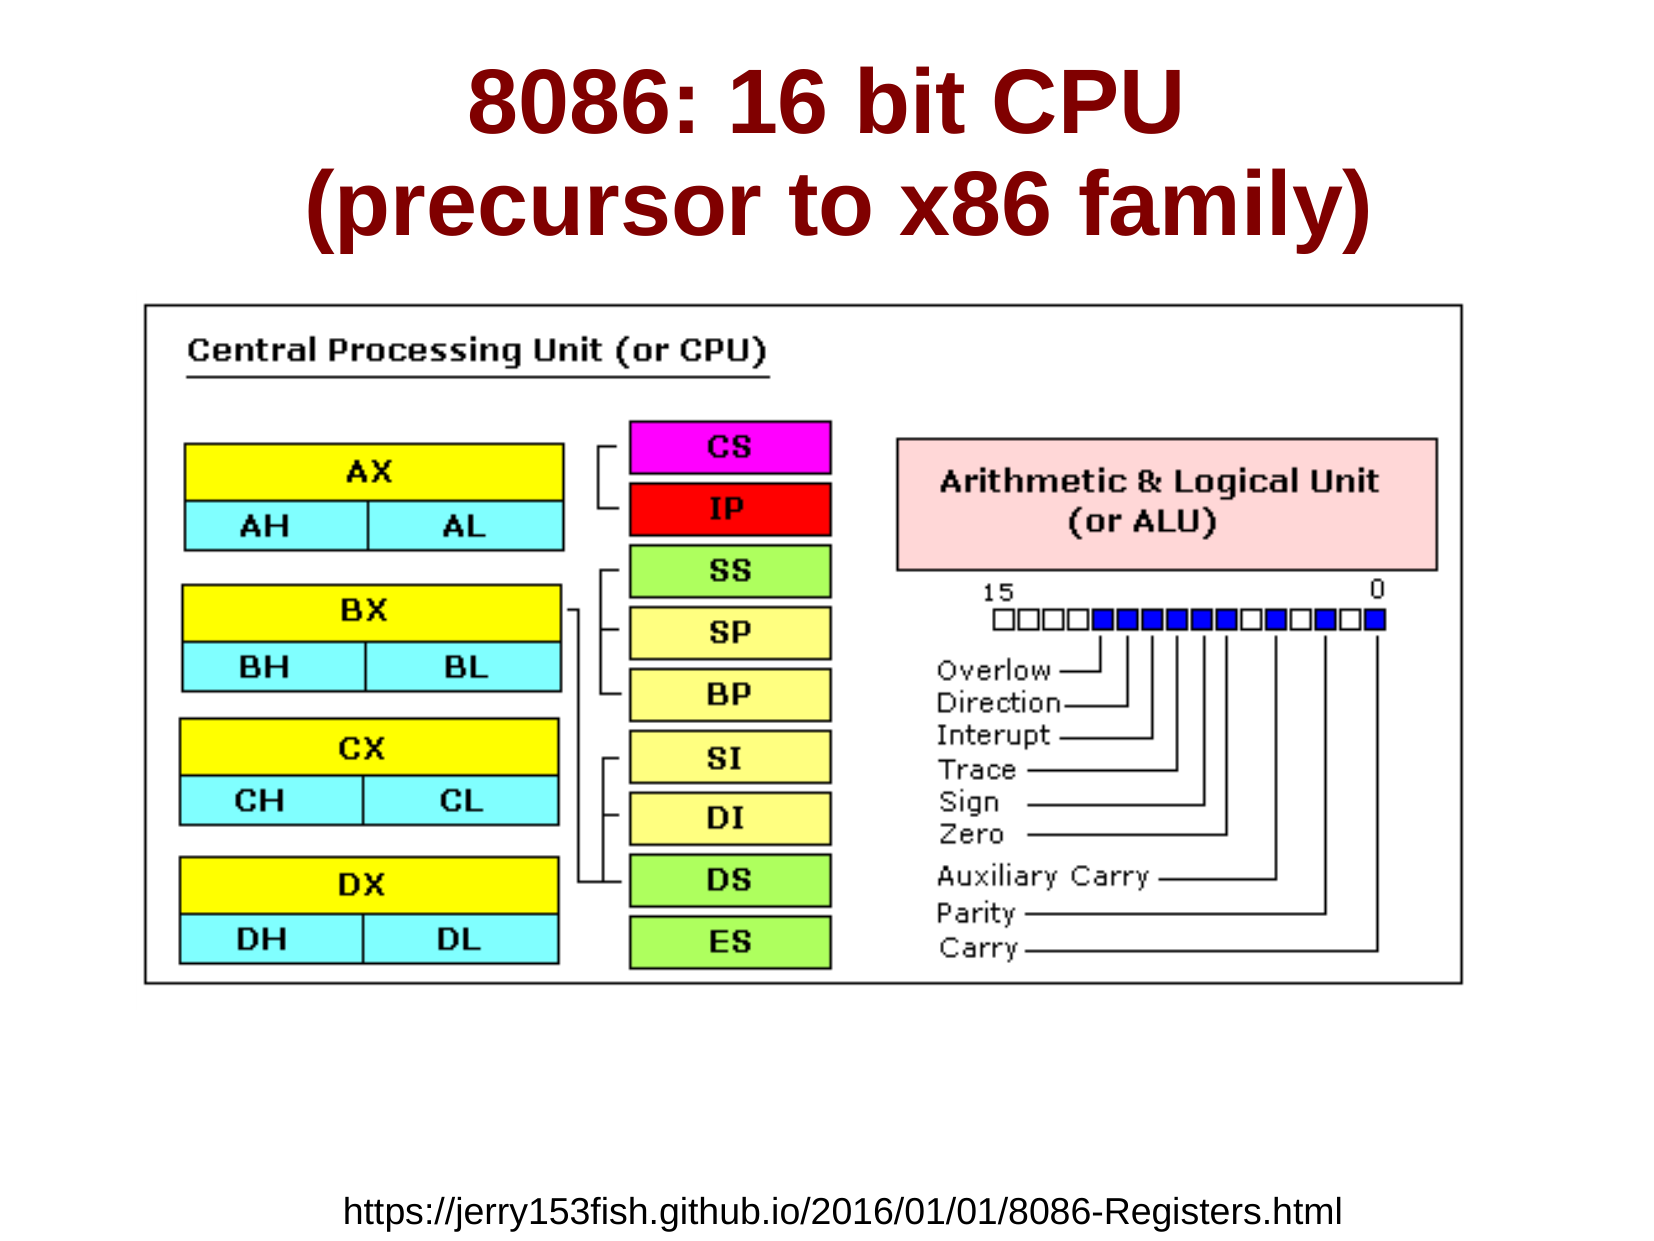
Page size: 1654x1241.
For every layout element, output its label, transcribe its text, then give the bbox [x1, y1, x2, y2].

picture [135, 290, 1518, 1010]
title 8086: 16 bit CPU (precursor to x86 family) [82, 49, 1571, 257]
text_box https://jerry153fish.github.io/2016/01/01/8086-Registers.html [328, 1183, 1359, 1241]
